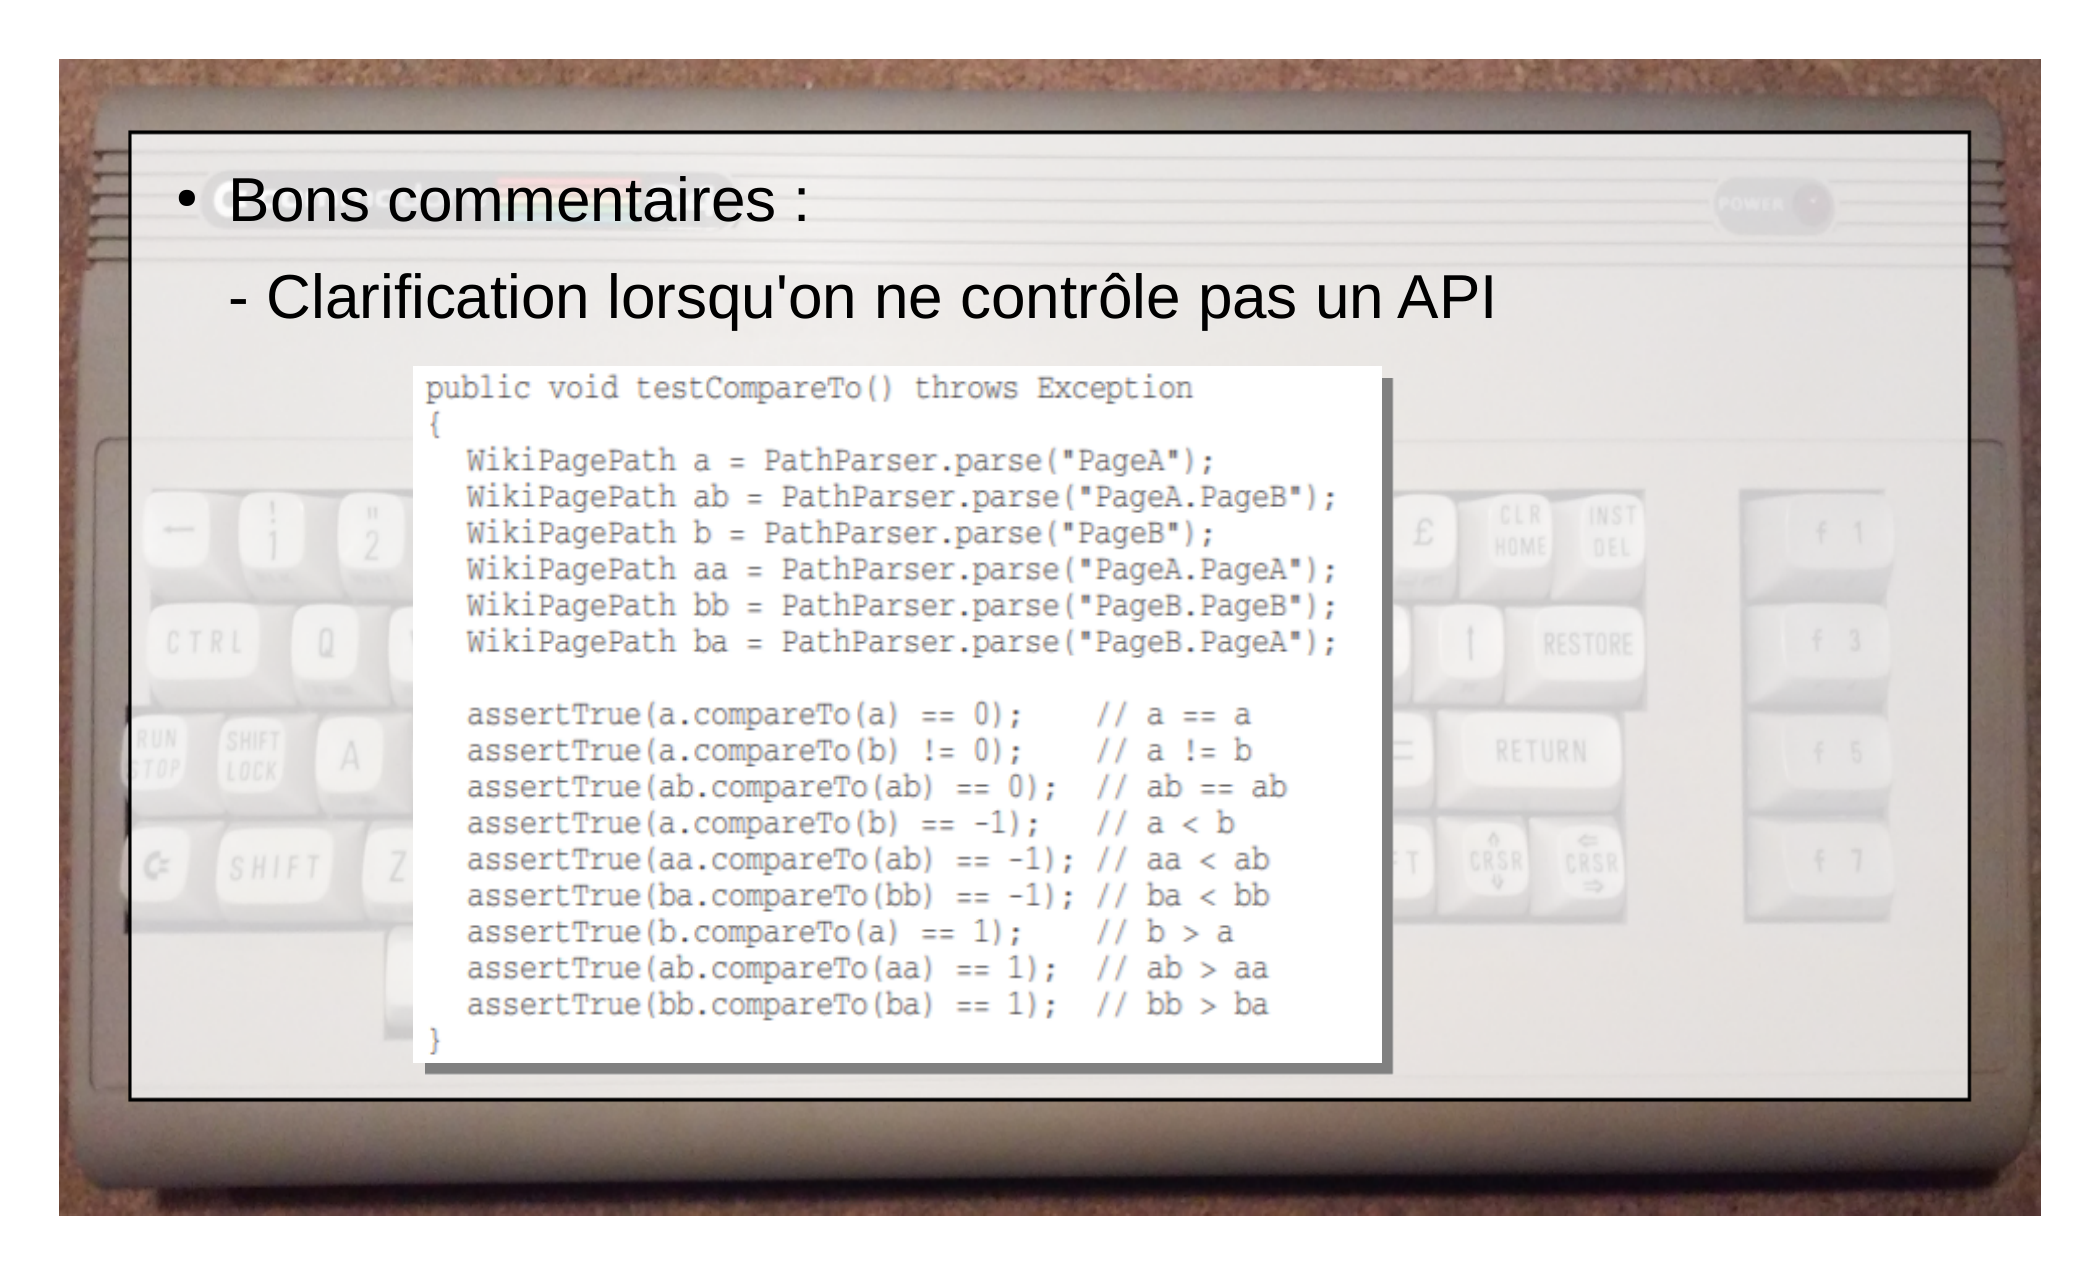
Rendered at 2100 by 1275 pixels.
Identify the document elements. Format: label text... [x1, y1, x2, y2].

list Bons commentaires : - Clarification lorsqu'on ne contrôle pas un API [158, 165, 1942, 1094]
picture [59, 59, 2041, 1216]
